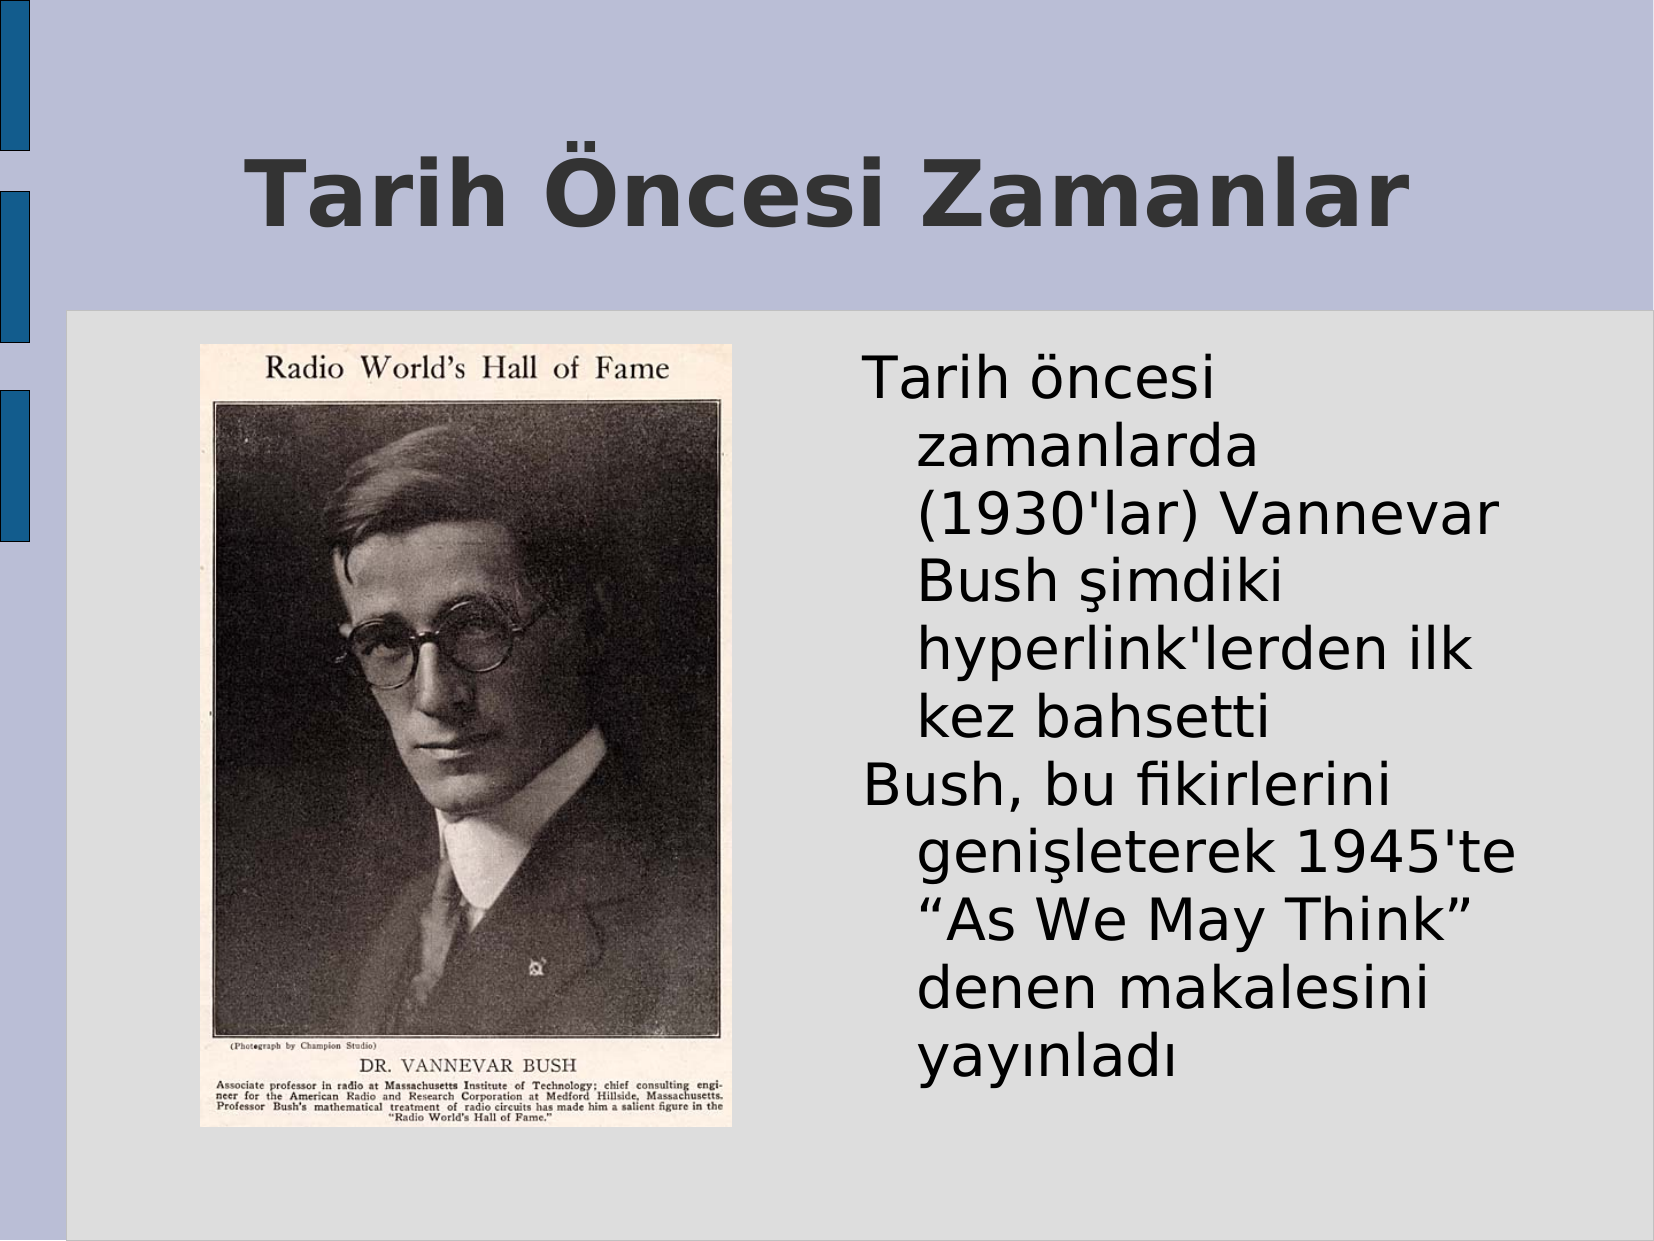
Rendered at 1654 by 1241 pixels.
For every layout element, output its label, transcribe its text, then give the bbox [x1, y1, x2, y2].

list Tarih öncesi zamanlarda (1930'lar) Vannevar Bush şimdiki hyperlink'lerden ilk kez bahsetti Bush, bu fikirlerini genişleterek 1945'te “As We May Think” denen makalesini yayınladı [845, 344, 1535, 1127]
title Tarih Öncesi Zamanlar [121, 91, 1534, 299]
picture [200, 344, 732, 1127]
